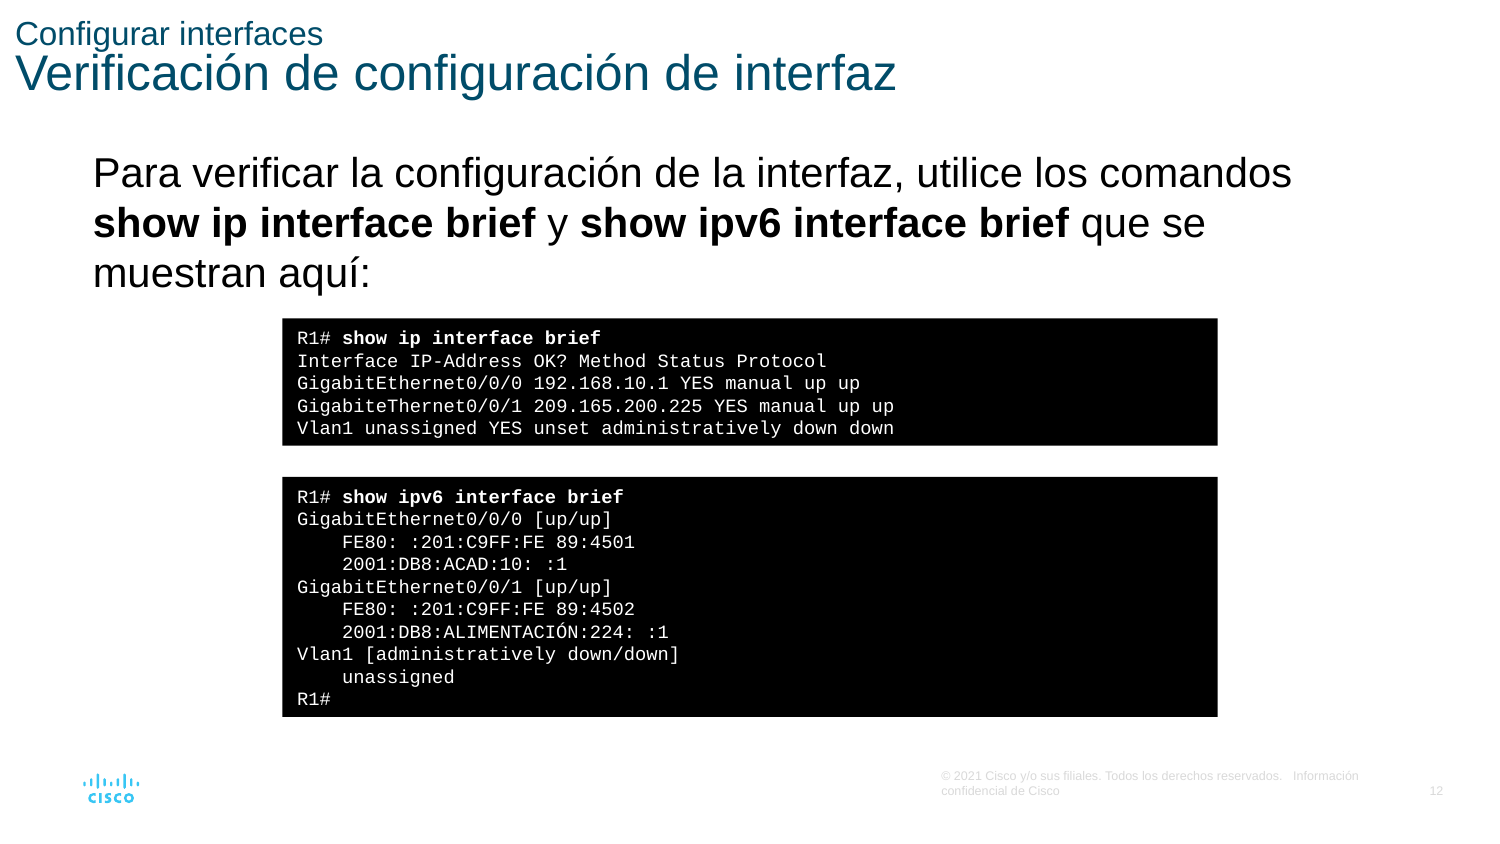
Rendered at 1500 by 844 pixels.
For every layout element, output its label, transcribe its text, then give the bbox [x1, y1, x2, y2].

text_box R1# show ipv6 interface brief GigabitEthernet0/0/0 [up/up] FE80: :201:C9FF:FE 89:4501 2001:DB8:ACAD:10: :1 GigabitEthernet0/0/1 [up/up] FE80: :201:C9FF:FE 89:4502 2001:DB8:ALIMENTACIÓN:224: :1 Vlan1 [administratively down/down] unassigned R1# [282, 476, 1218, 717]
title Configurar interfaces Verificación de configuración de interfaz [0, 0, 1369, 121]
text_box R1# show ip interface brief Interface IP-Address OK? Method Status Protocol GigabitEthernet0/0/0 192.168.10.1 YES manual up up GigabiteThernet0/0/1 209.165.200.225 YES manual up up Vlan1 unassigned YES unset administratively down down [282, 318, 1218, 446]
list Para verificar la configuración de la interfaz, utilice los comandos show ip interface brief y show ipv6 interface brief que se muestran aquí: [77, 138, 1369, 284]
